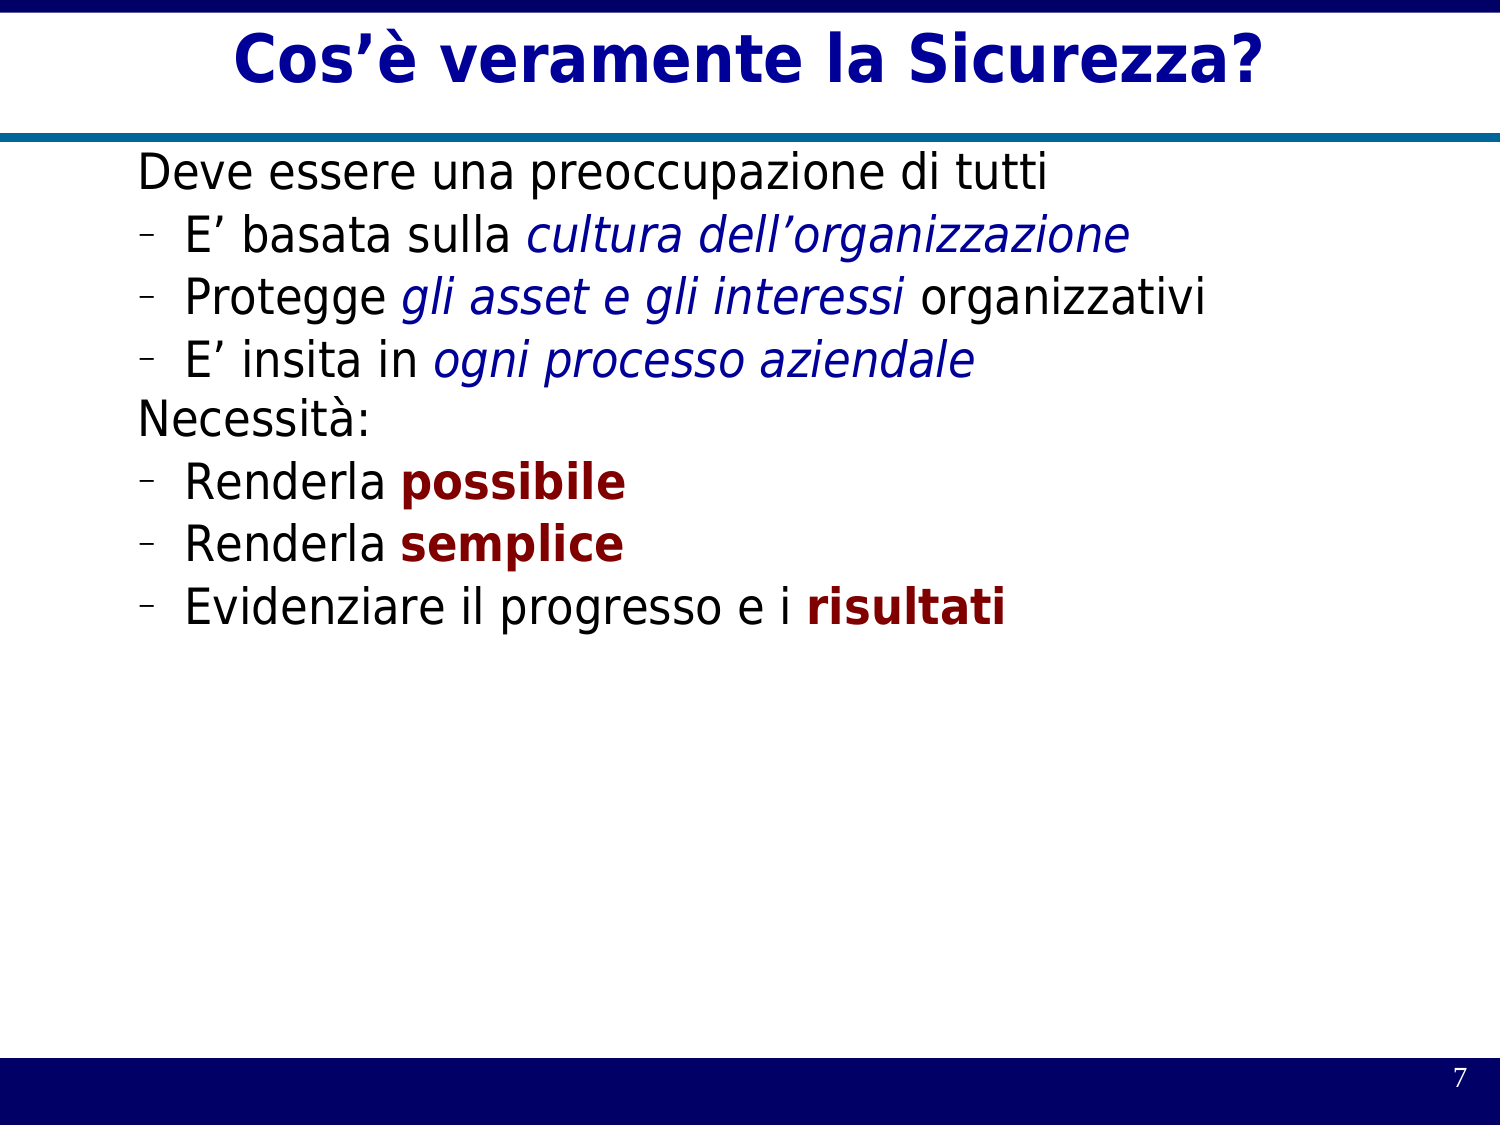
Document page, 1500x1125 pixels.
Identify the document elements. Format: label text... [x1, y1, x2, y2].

list Deve essere una preoccupazione di tutti E’ basata sulla cultura dell’organizzazione Protegge gli asset e gli interessi organizzativi E’ insita in ogni processo aziendale Necessità: Renderla possibile Renderla semplice Evidenziare il progresso e i risultati [62, 150, 1438, 803]
title Cos’è veramente la Sicurezza? [62, 0, 1438, 126]
